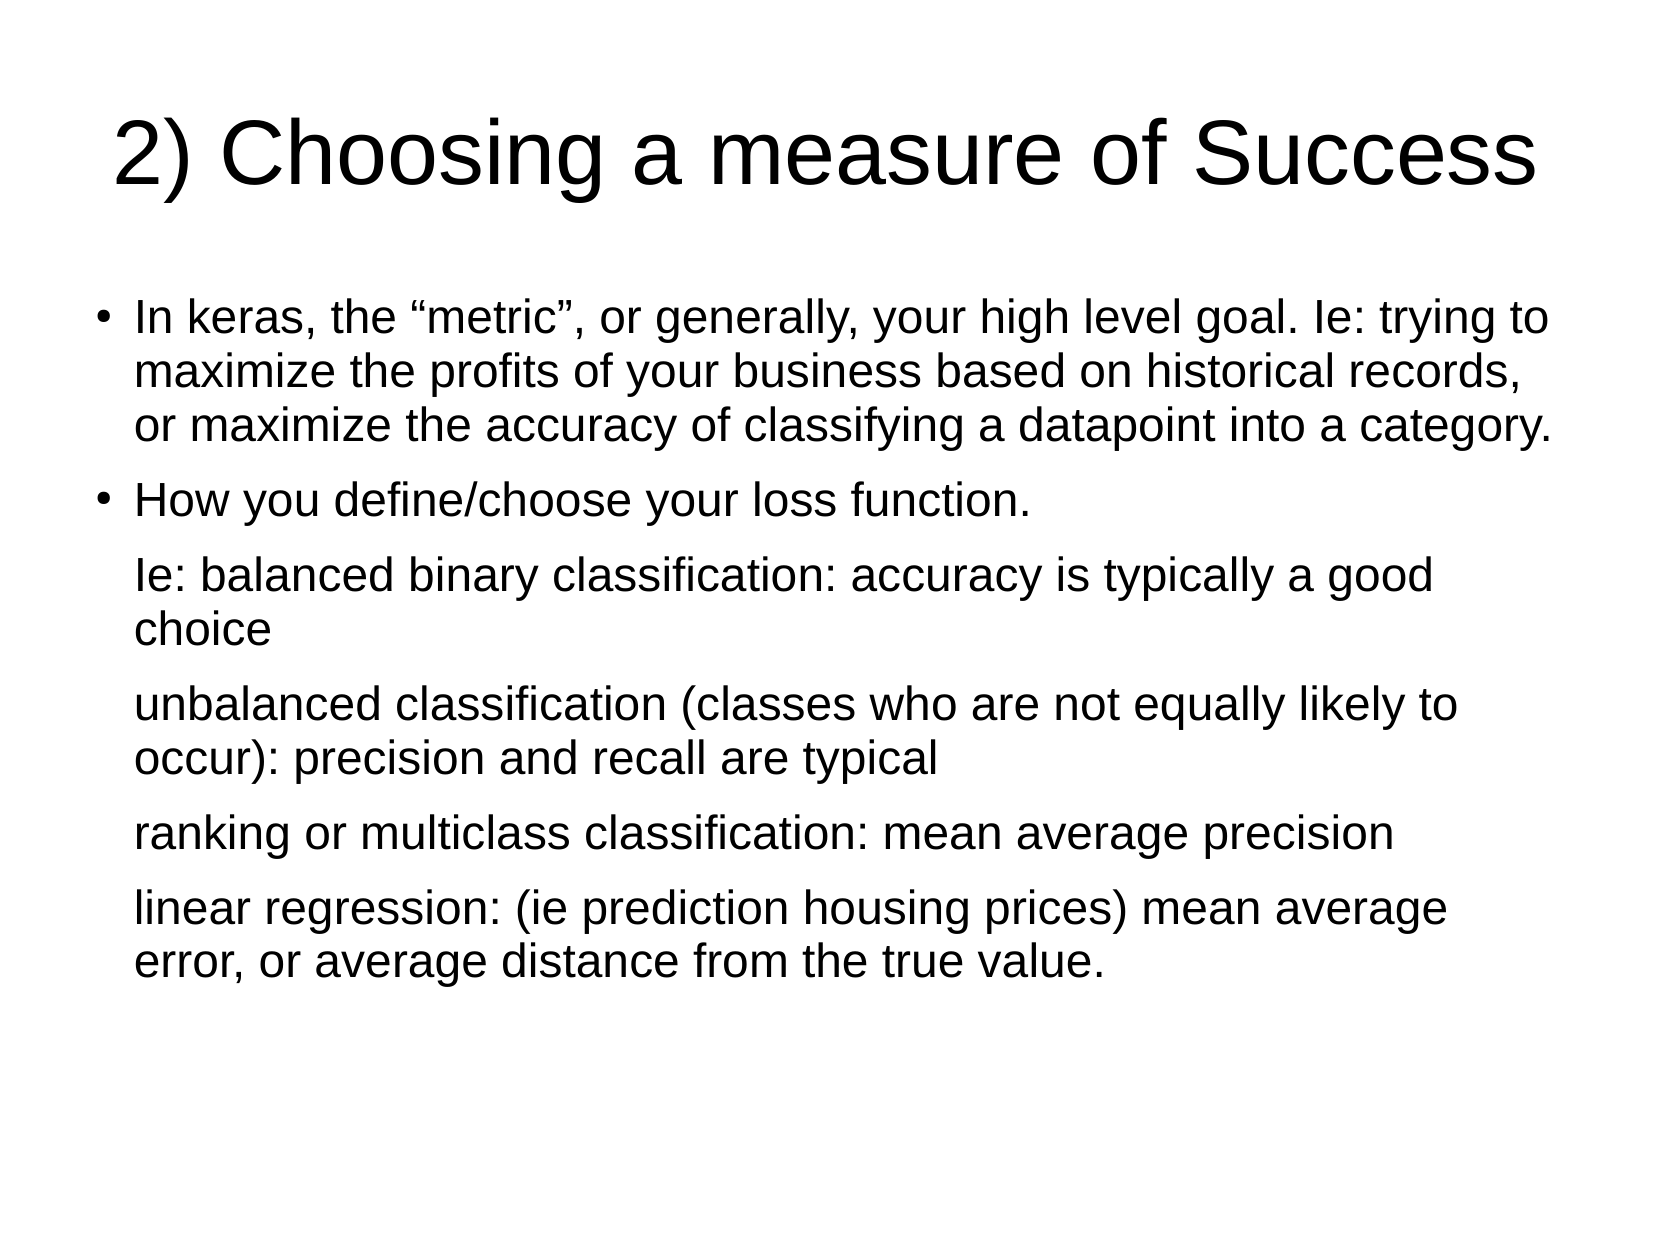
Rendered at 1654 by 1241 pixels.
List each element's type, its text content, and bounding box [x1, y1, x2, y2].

title 2) Choosing a measure of Success [82, 49, 1571, 257]
list In keras, the “metric”, or generally, your high level goal. Ie: trying to maximize the profits of your business based on historical records, or maximize the accuracy of classifying a datapoint into a category. How you define/choose your loss function. Ie: balanced binary classification: accuracy is typically a good choice unbalanced classification (classes who are not equally likely to occur): precision and recall are typical ranking or multiclass classification: mean average precision linear regression: (ie prediction housing prices) mean average error, or average distance from the true value. [82, 290, 1571, 1010]
